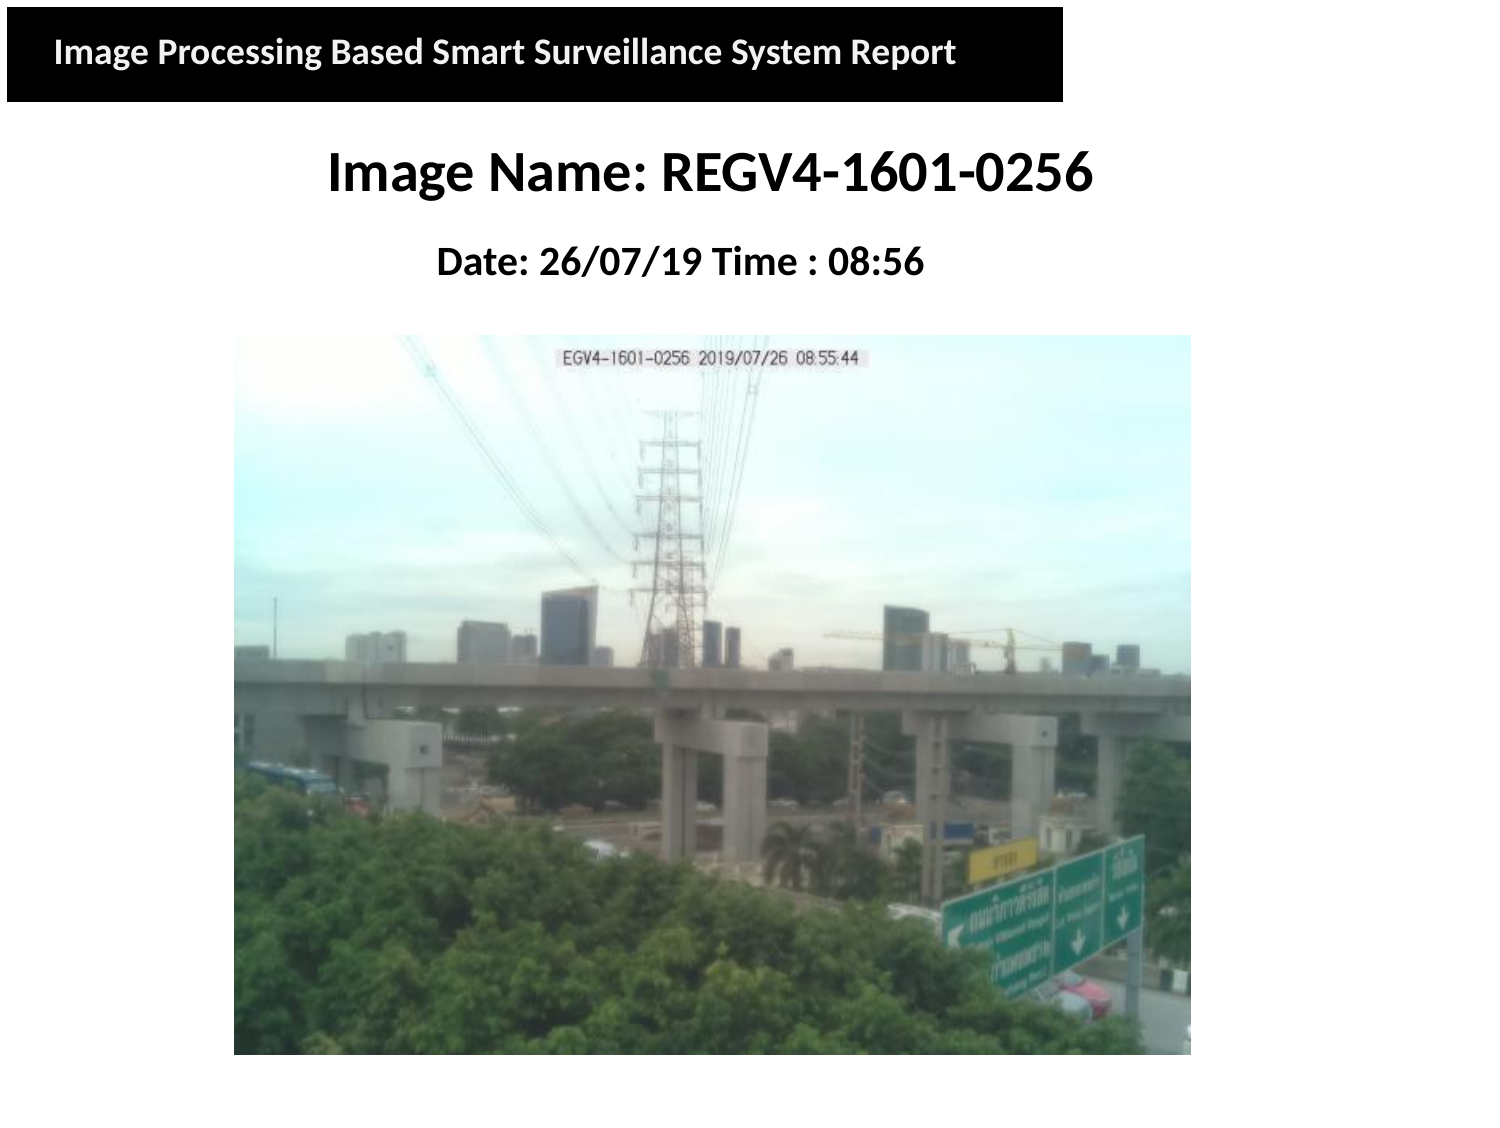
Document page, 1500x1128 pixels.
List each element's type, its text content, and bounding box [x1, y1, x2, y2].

picture [7, 7, 1063, 102]
text_box Date: 26/07/19 Time : 08:56 [421, 234, 1360, 547]
text_box Image Name: REGV4-1601-0256 [312, 140, 1251, 335]
picture [234, 335, 1191, 1055]
text_box Image Processing Based Smart Surveillance System Report [39, 23, 977, 180]
